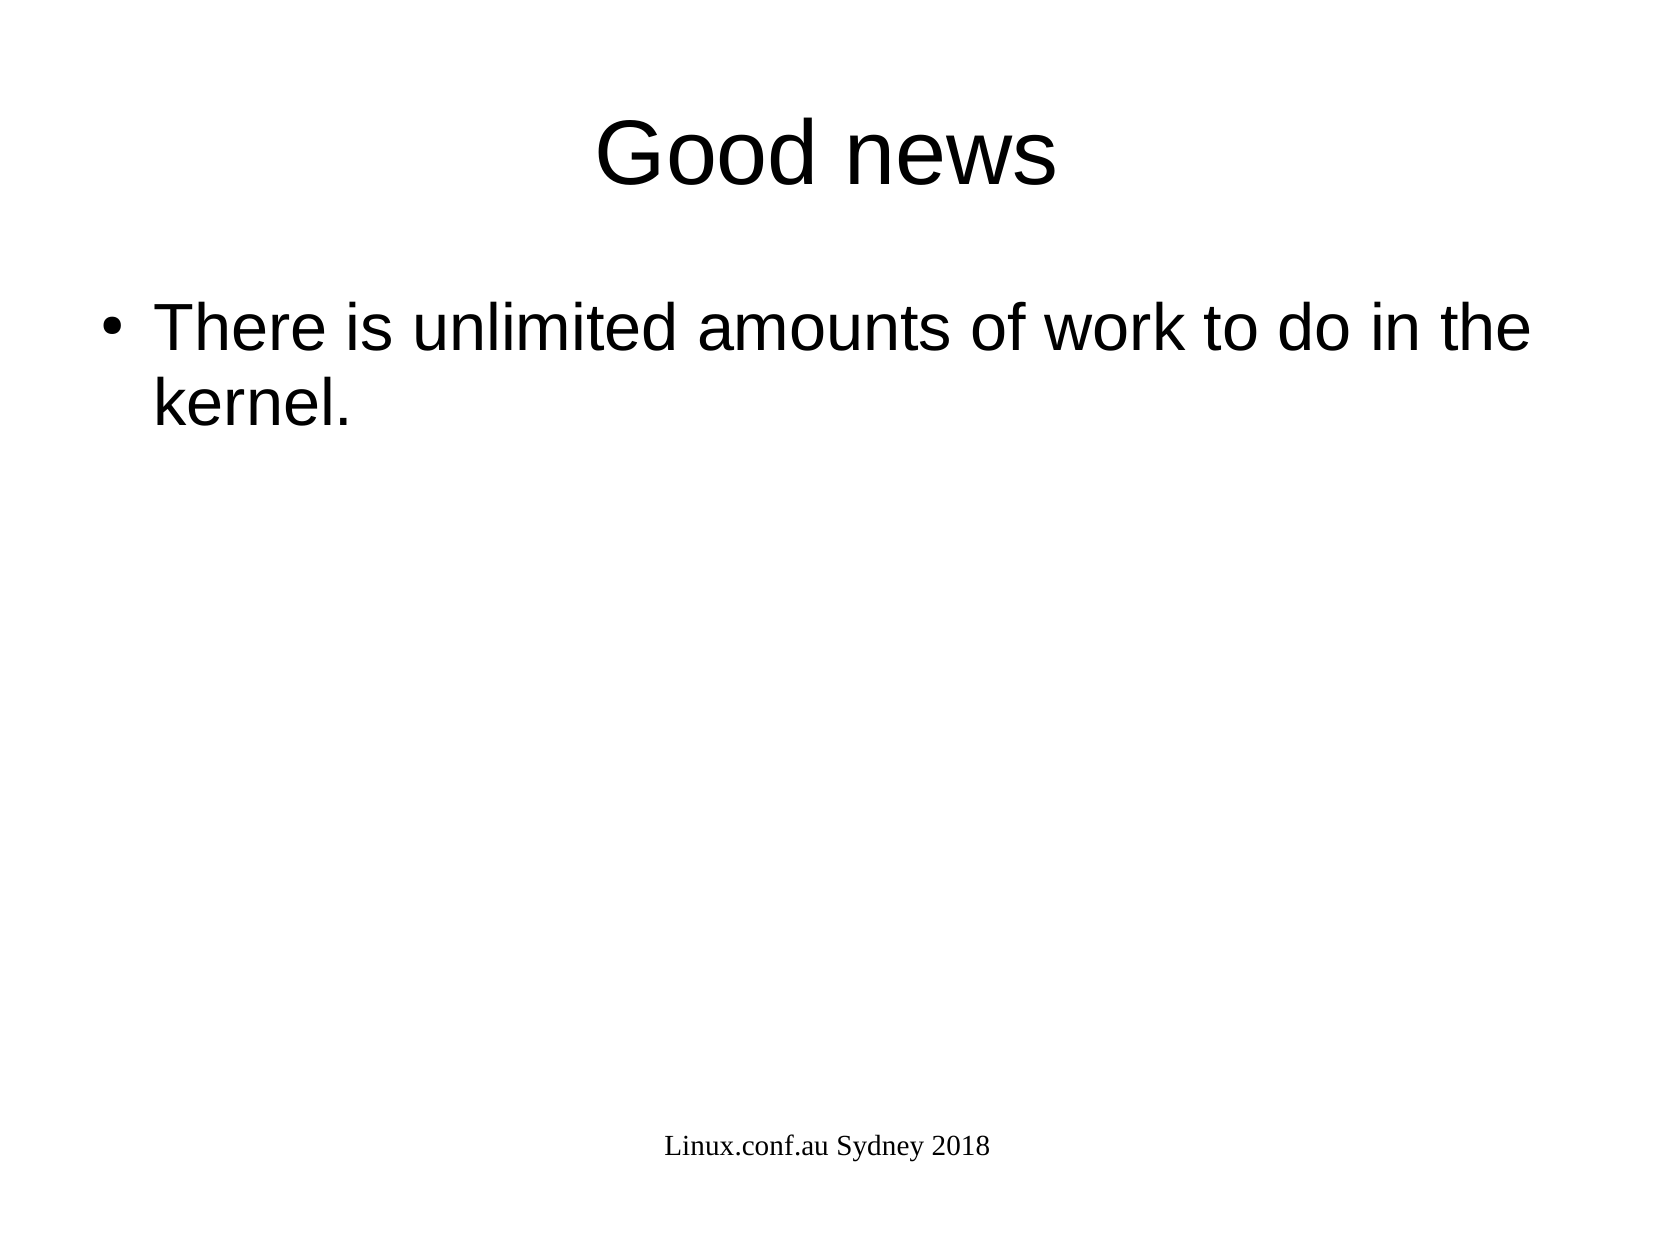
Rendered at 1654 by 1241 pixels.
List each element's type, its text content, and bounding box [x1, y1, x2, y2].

list There is unlimited amounts of work to do in the kernel. [82, 290, 1571, 1010]
title Good news [82, 49, 1571, 257]
